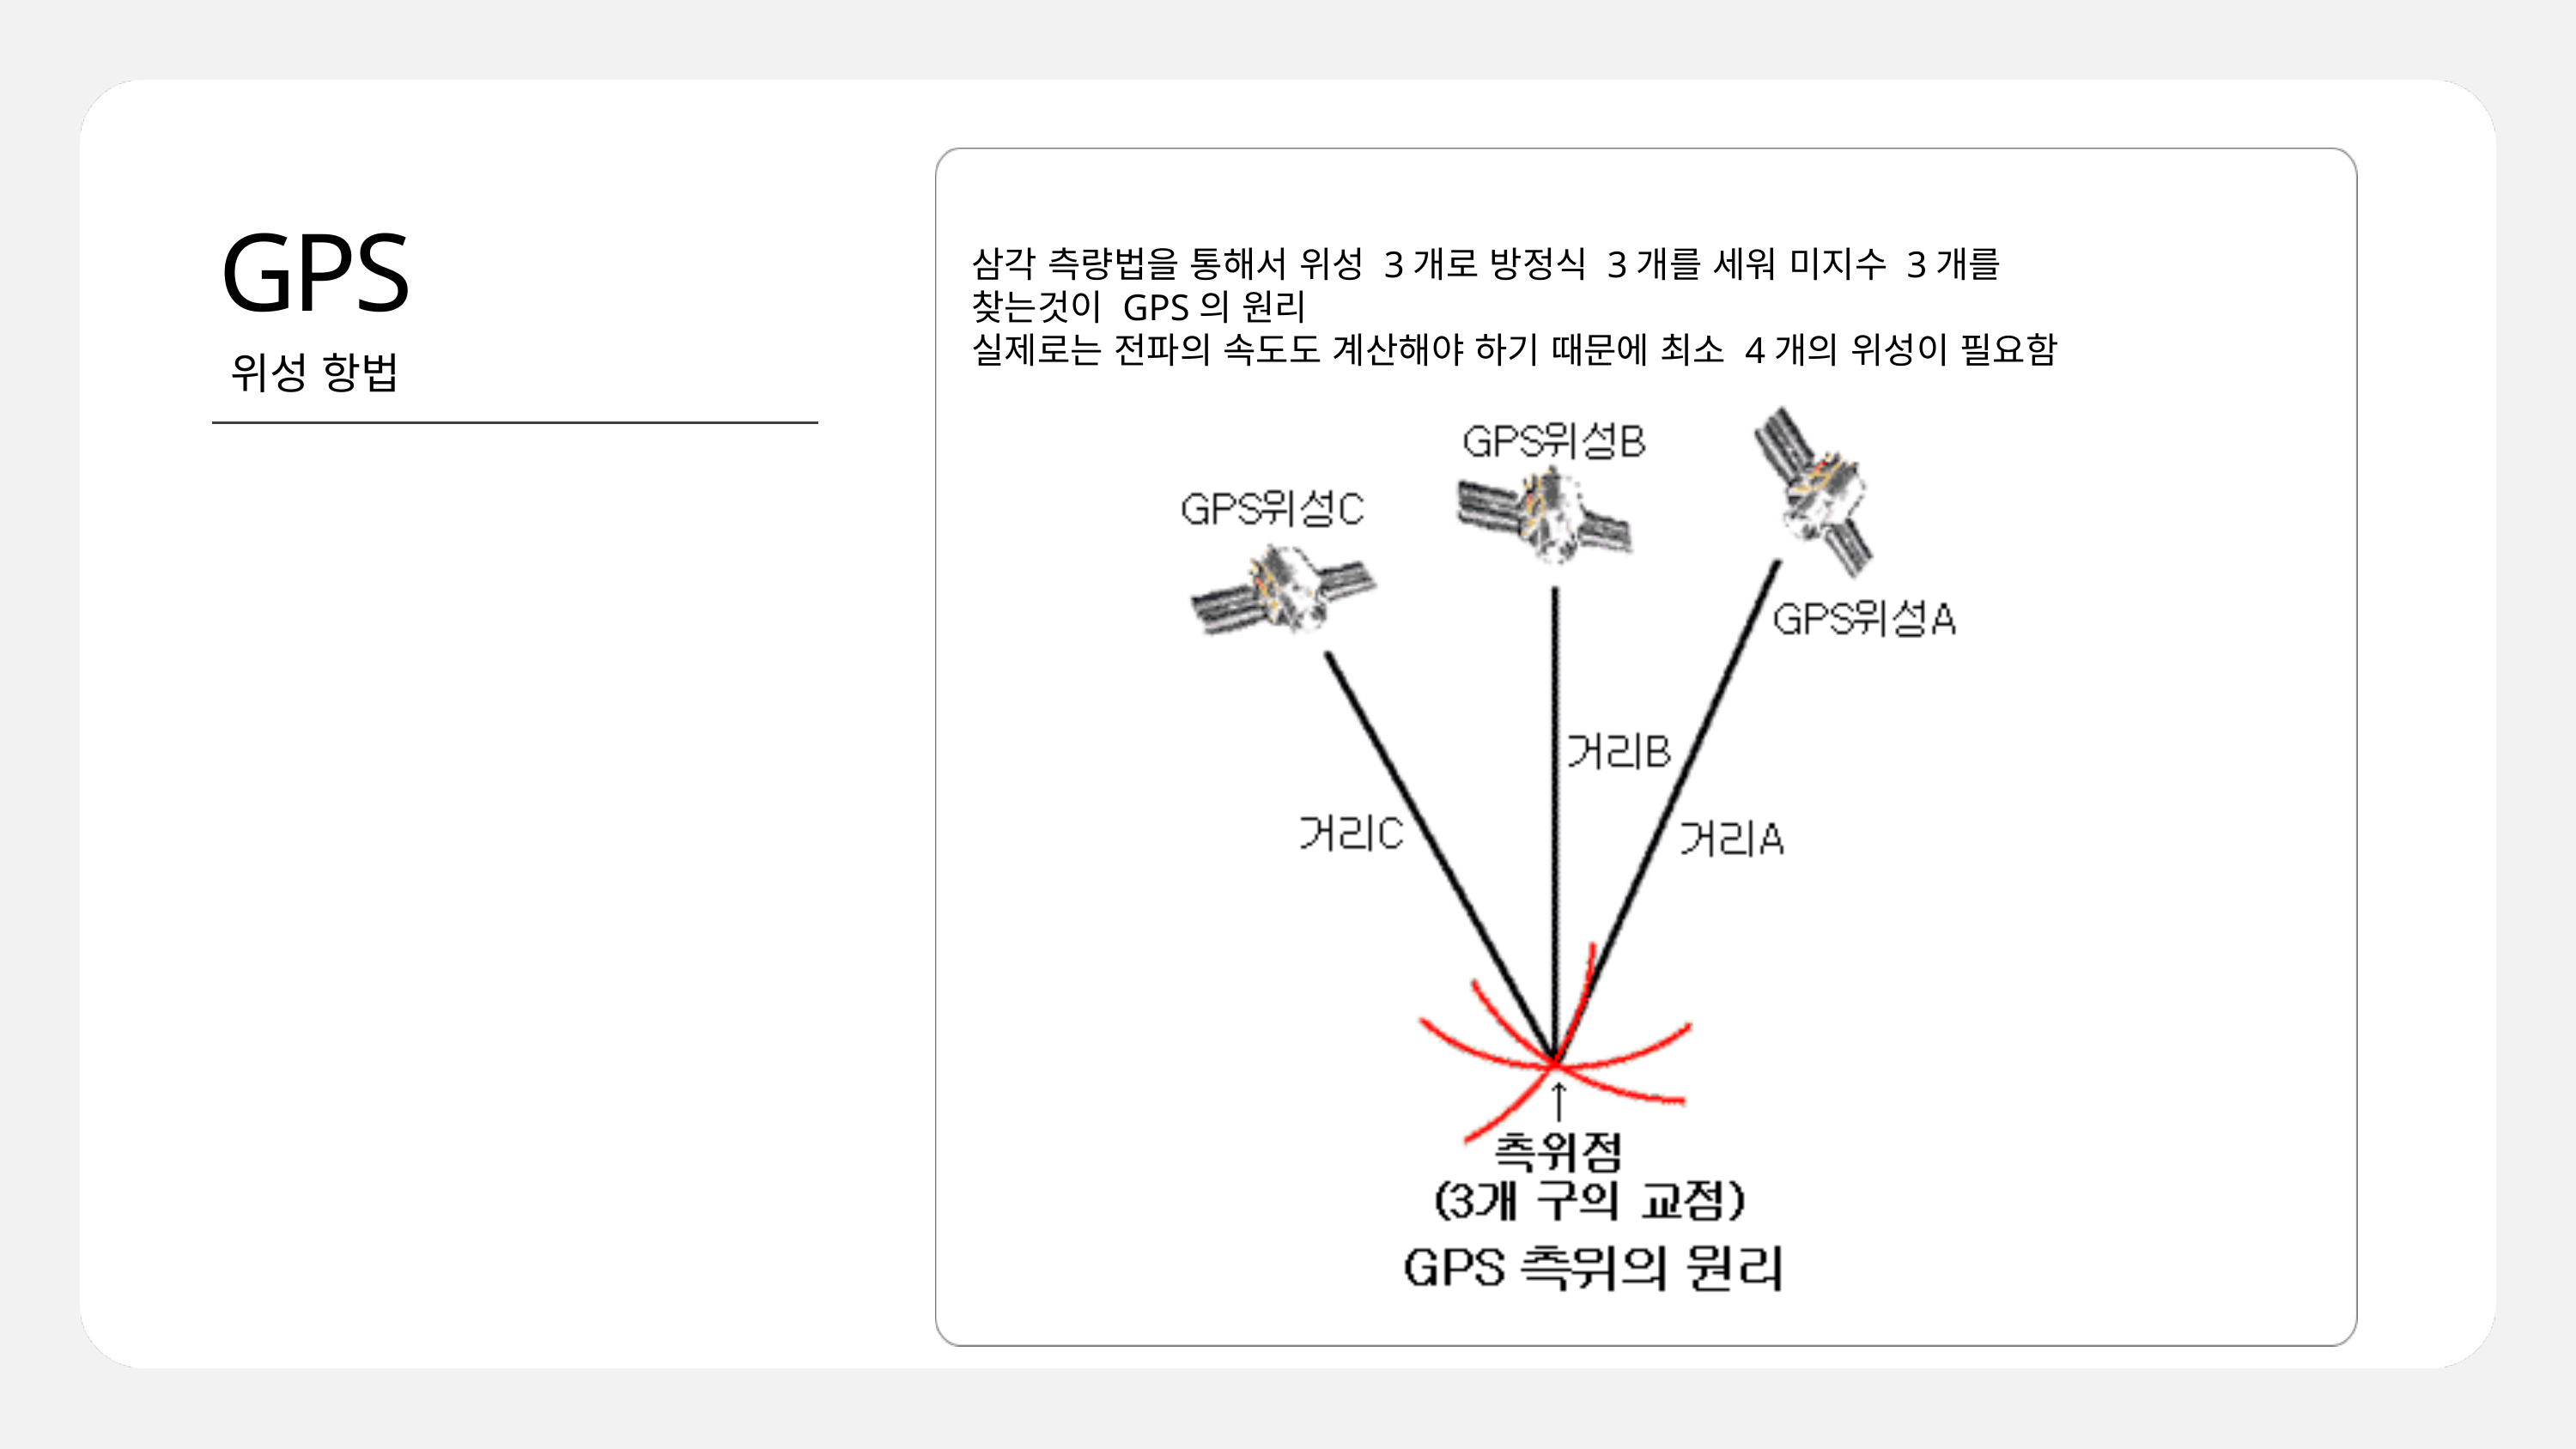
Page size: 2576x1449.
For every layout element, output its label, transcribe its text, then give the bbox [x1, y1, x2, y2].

text_box GPS [218, 209, 840, 318]
text_box 위성 항법 [218, 339, 799, 404]
picture [0, 0, 2576, 1449]
text_box 삼각 측량법을 통해서 위성 3개로 방정식 3개를 세워 미지수 3개를 찾는것이 GPS의 원리 실제로는 전파의 속도도 계산해야 하기 때문에 최소 4개의 위성이 필요함 [958, 235, 2111, 378]
